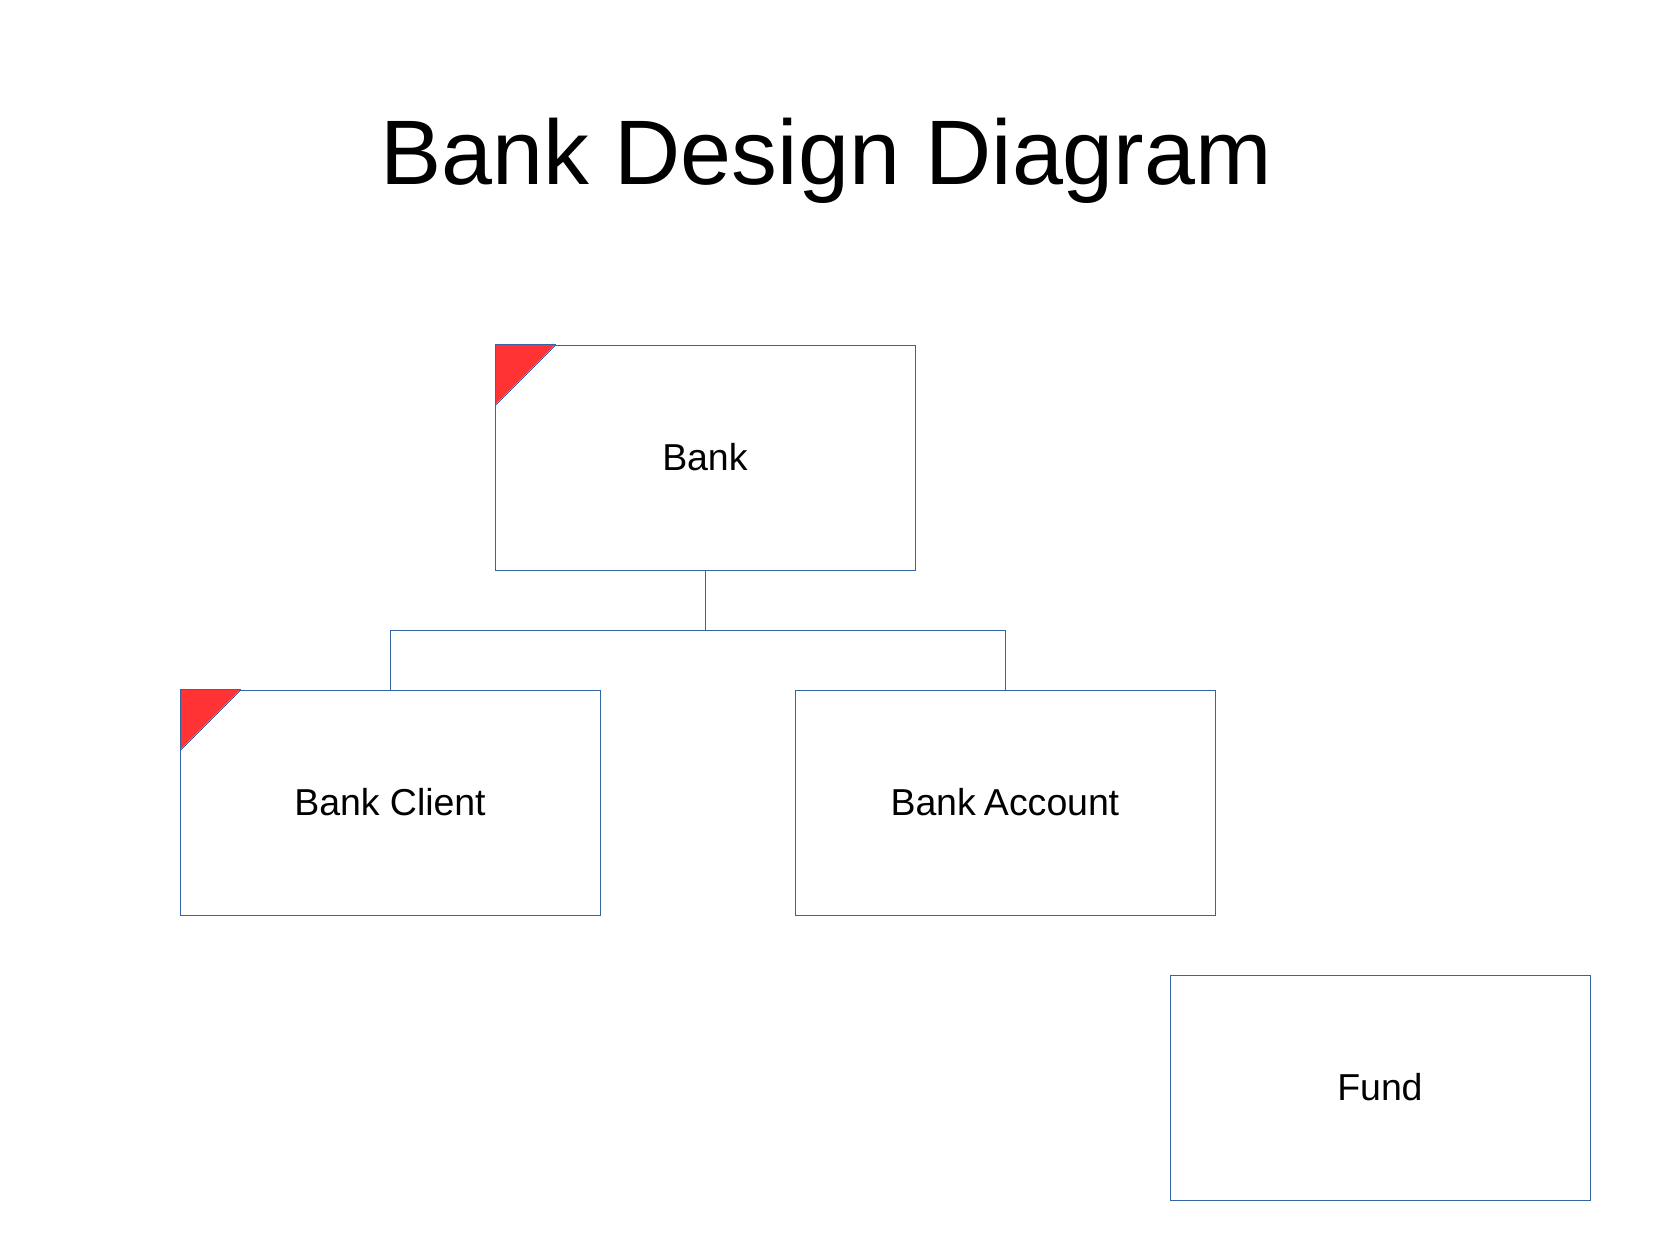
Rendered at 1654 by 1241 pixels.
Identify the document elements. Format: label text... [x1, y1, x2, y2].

text_box Bank [495, 345, 916, 571]
text_box Bank Client [180, 690, 601, 916]
text_box [495, 344, 556, 406]
text_box [180, 689, 241, 751]
title Bank Design Diagram [82, 49, 1571, 257]
text_box Fund [1170, 975, 1591, 1201]
text_box Bank Account [795, 690, 1216, 916]
